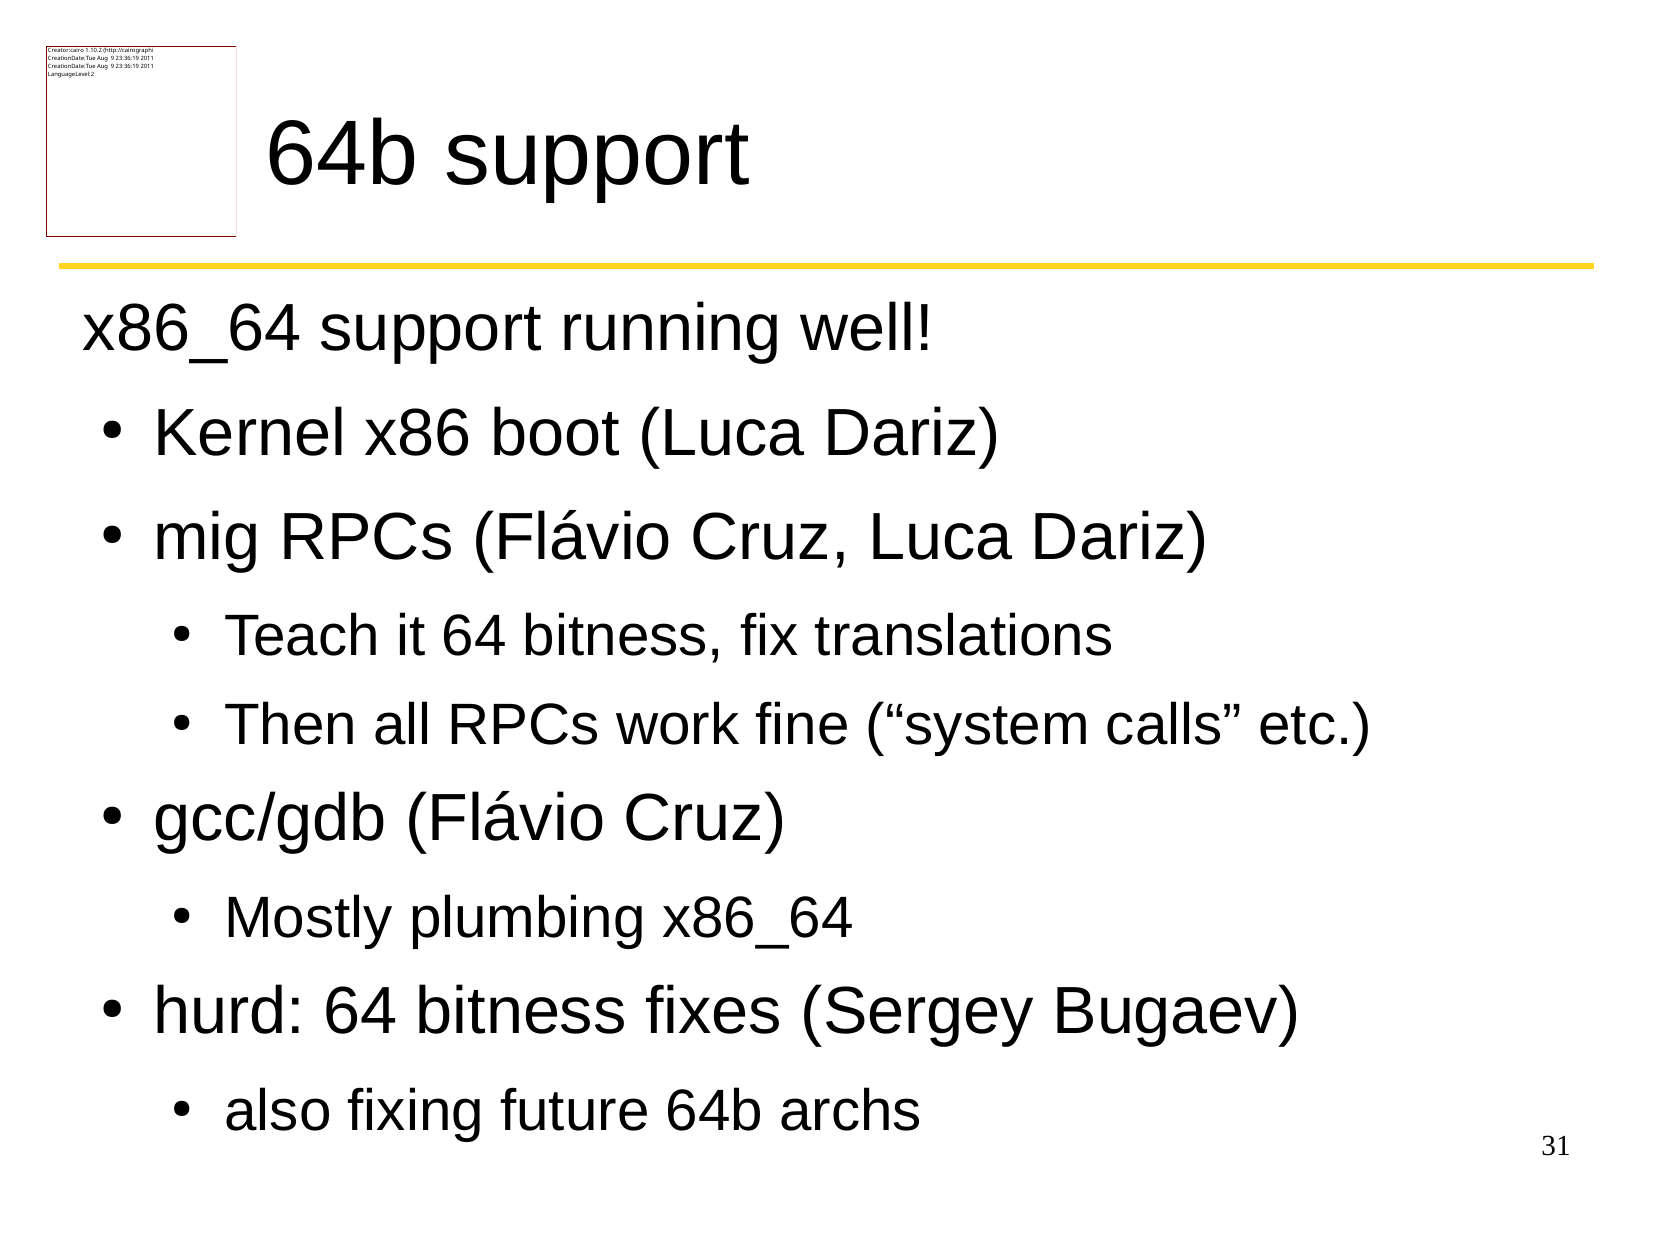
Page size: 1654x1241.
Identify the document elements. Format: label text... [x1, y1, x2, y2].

title 64b support [265, 49, 1571, 257]
list x86_64 support running well! Kernel x86 boot (Luca Dariz) mig RPCs (Flávio Cruz, Luca Dariz) Teach it 64 bitness, fix translations Then all RPCs work fine (“system calls” etc.) gcc/gdb (Flávio Cruz) Mostly plumbing x86_64 hurd: 64 bitness fixes (Sergey Bugaev) also fixing future 64b archs [82, 290, 1571, 1152]
